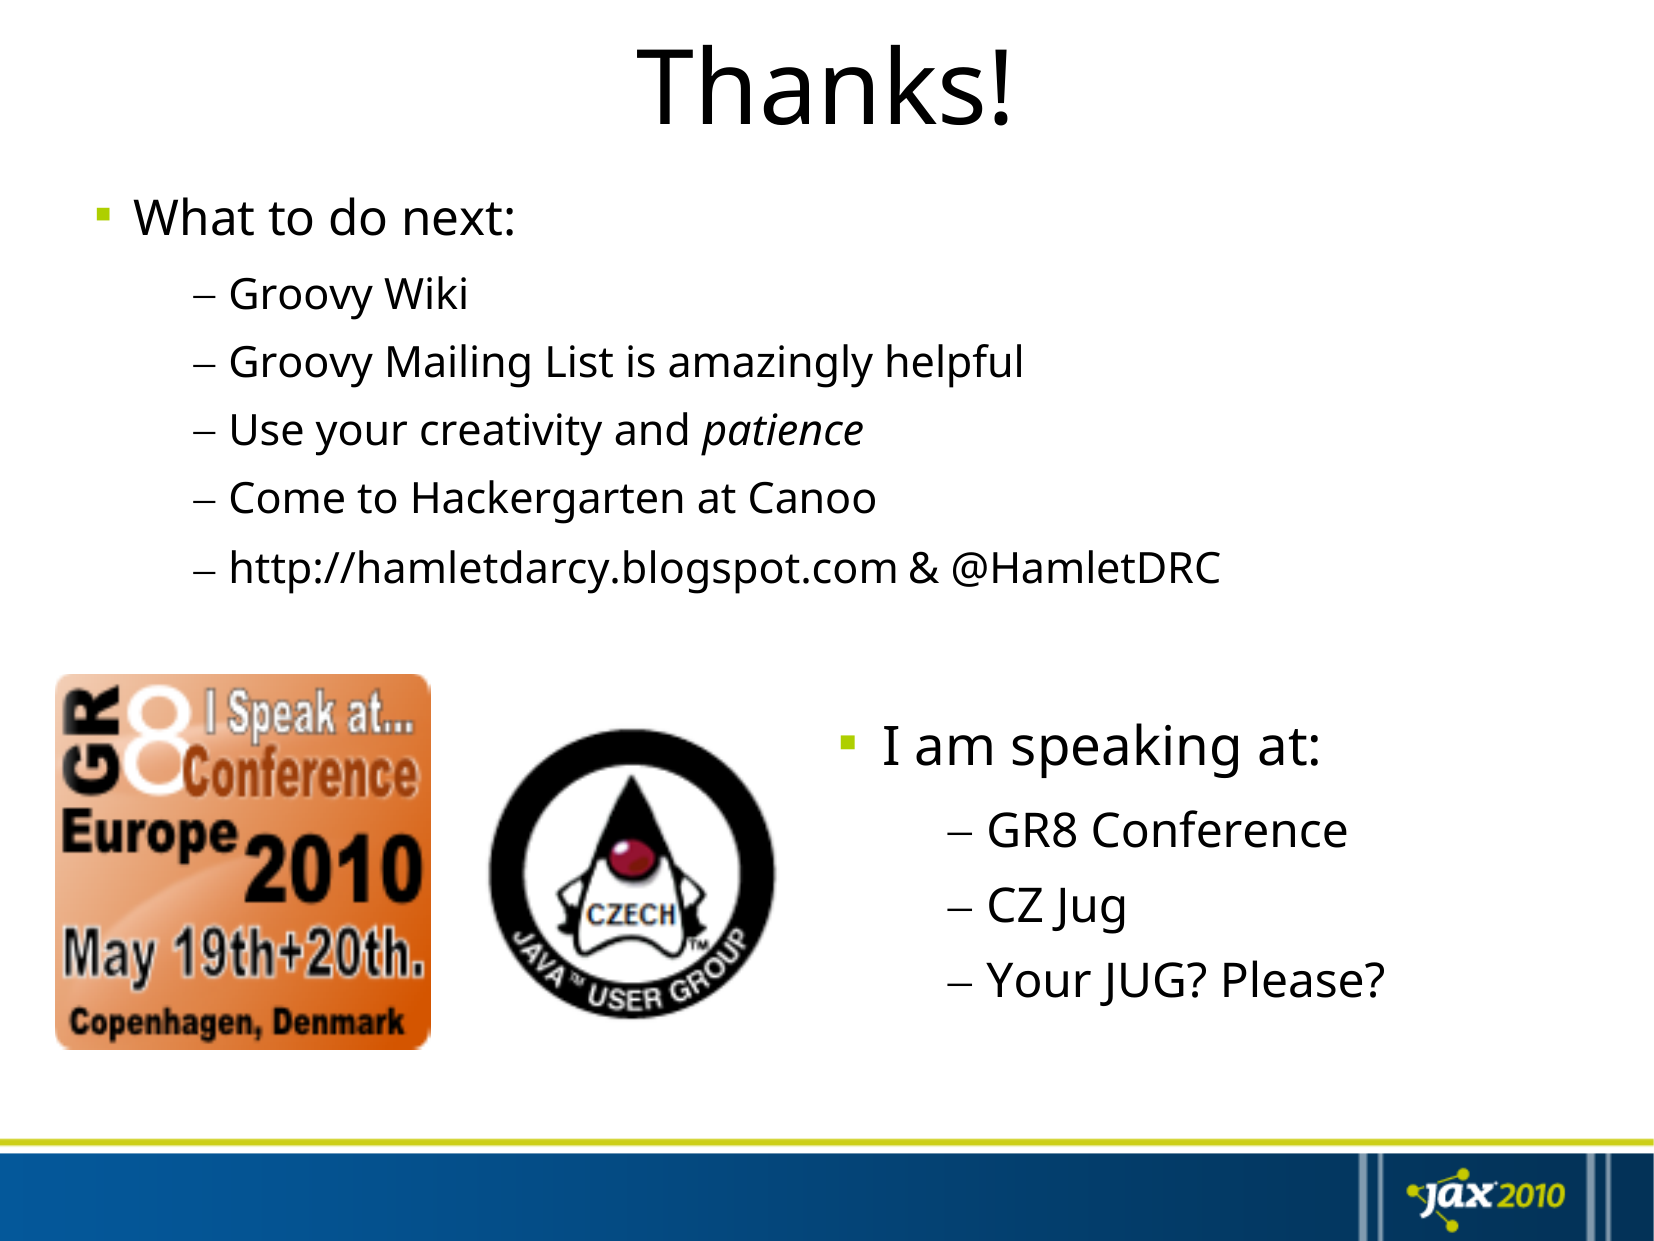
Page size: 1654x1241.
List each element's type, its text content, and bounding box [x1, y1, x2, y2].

picture [0, 0, 1654, 1241]
list What to do next: Groovy Wiki Groovy Mailing List is amazingly helpful Use your creativity and patience Come to Hackergarten at Canoo http://hamletdarcy.blogspot.com & @HamletDRC [82, 187, 1571, 601]
list I am speaking at: GR8 Conference CZ Jug Your JUG? Please? [825, 712, 1613, 1013]
title Thanks! [82, 24, 1571, 149]
